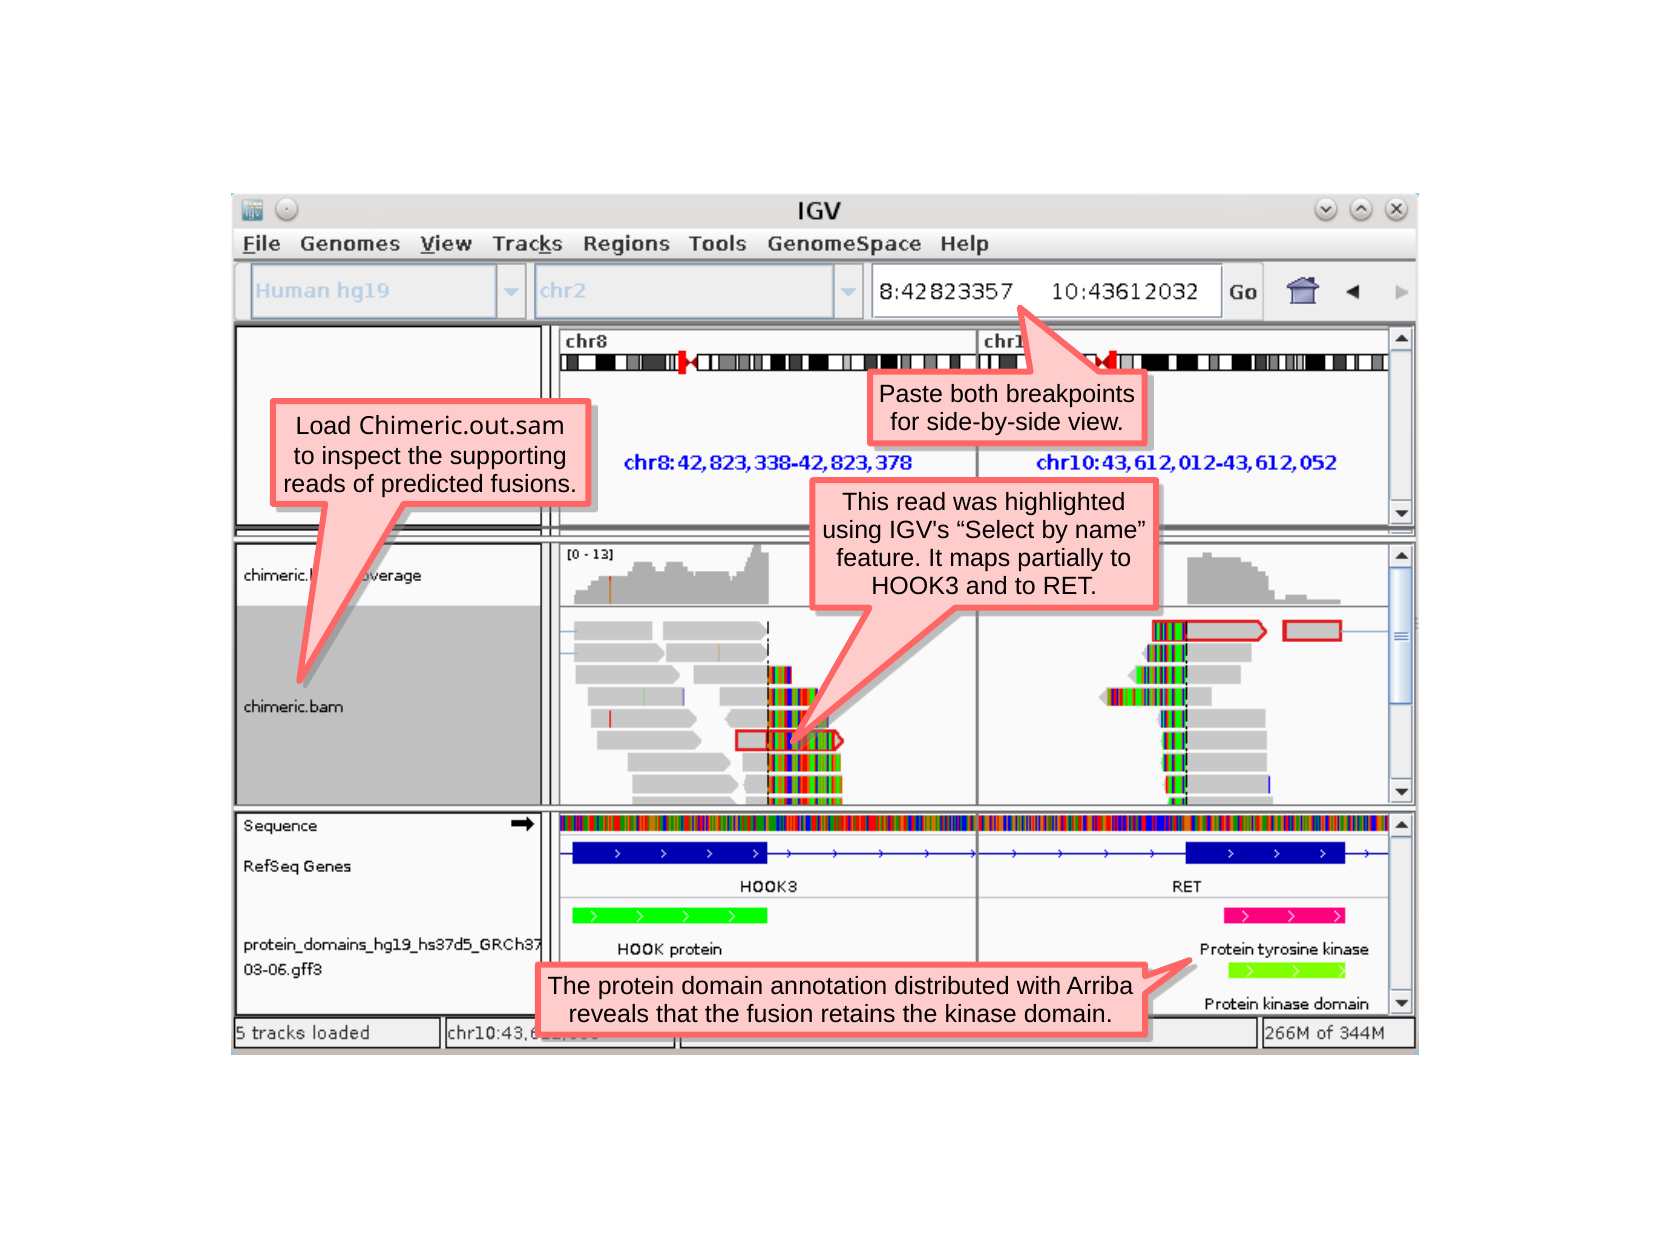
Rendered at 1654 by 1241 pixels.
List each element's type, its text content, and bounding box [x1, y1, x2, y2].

text_box The protein domain annotation distributed with Arriba reveals that the fusion retains the kinase domain. [537, 960, 1190, 1035]
text_box Paste both breakpoints for side-by-side view. [870, 307, 1145, 444]
text_box This read was highlighted using IGV's “Select by name” feature. It maps partially to HOOK3 and to RET. [792, 480, 1157, 742]
text_box Load Chimeric.out.sam to inspect the supporting reads of predicted fusions. [272, 401, 589, 681]
picture [231, 193, 1419, 1055]
